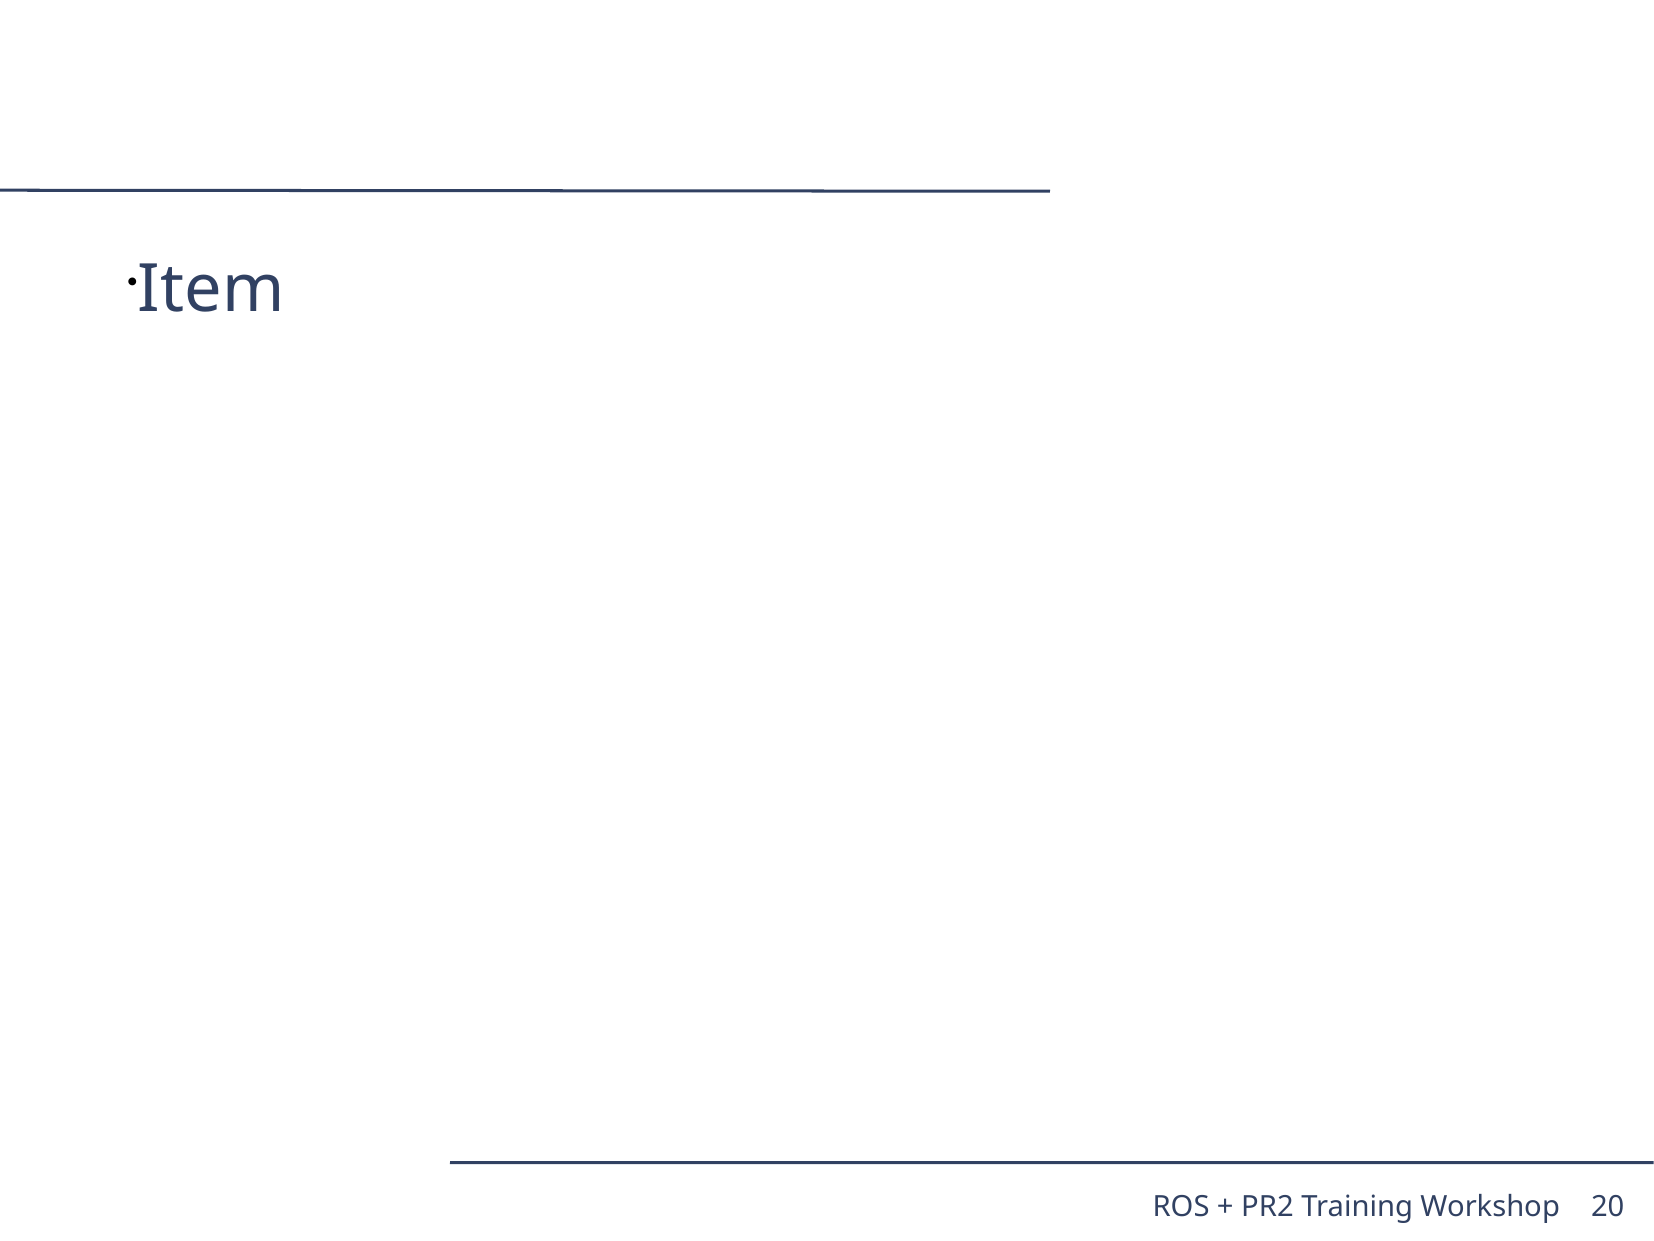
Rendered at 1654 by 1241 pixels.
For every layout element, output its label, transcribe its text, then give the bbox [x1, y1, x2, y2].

text_box Item [112, 232, 1538, 326]
